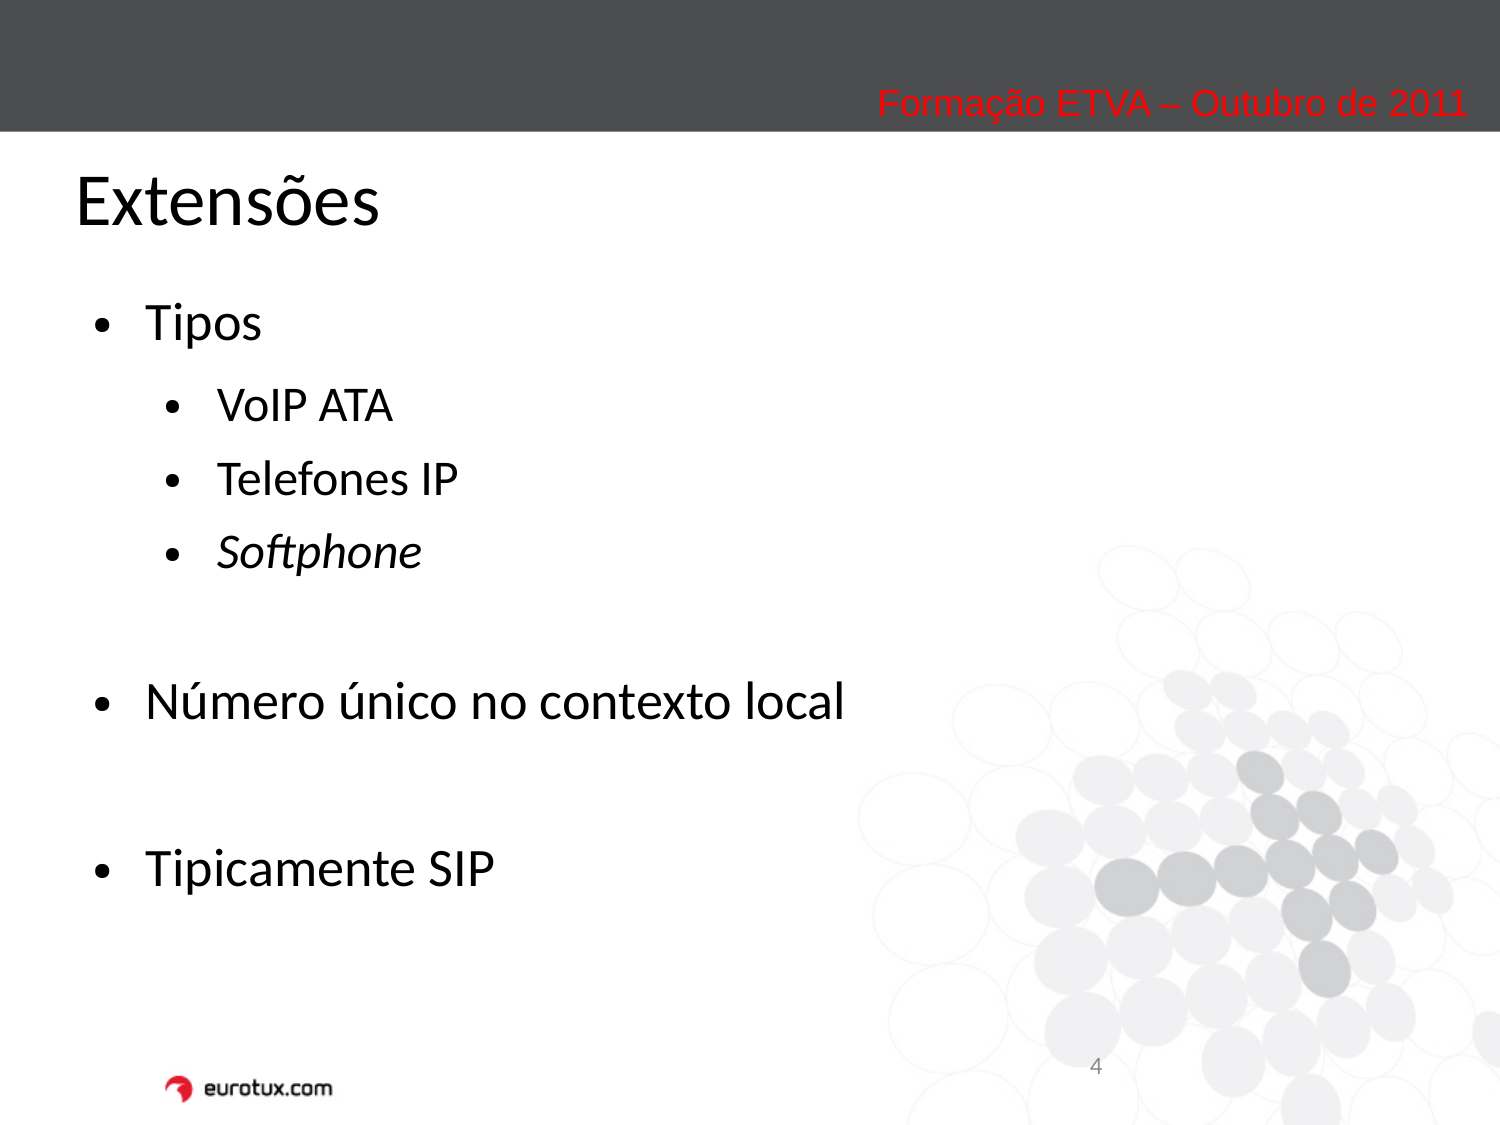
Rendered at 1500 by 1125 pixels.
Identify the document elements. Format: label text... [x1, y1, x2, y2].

picture [0, 0, 1500, 1125]
title Extensões [75, 112, 1425, 299]
list Tipos VoIP ATA Telefones IP Softphone Número único no contexto local Tipicamente SIP [75, 299, 1426, 1043]
